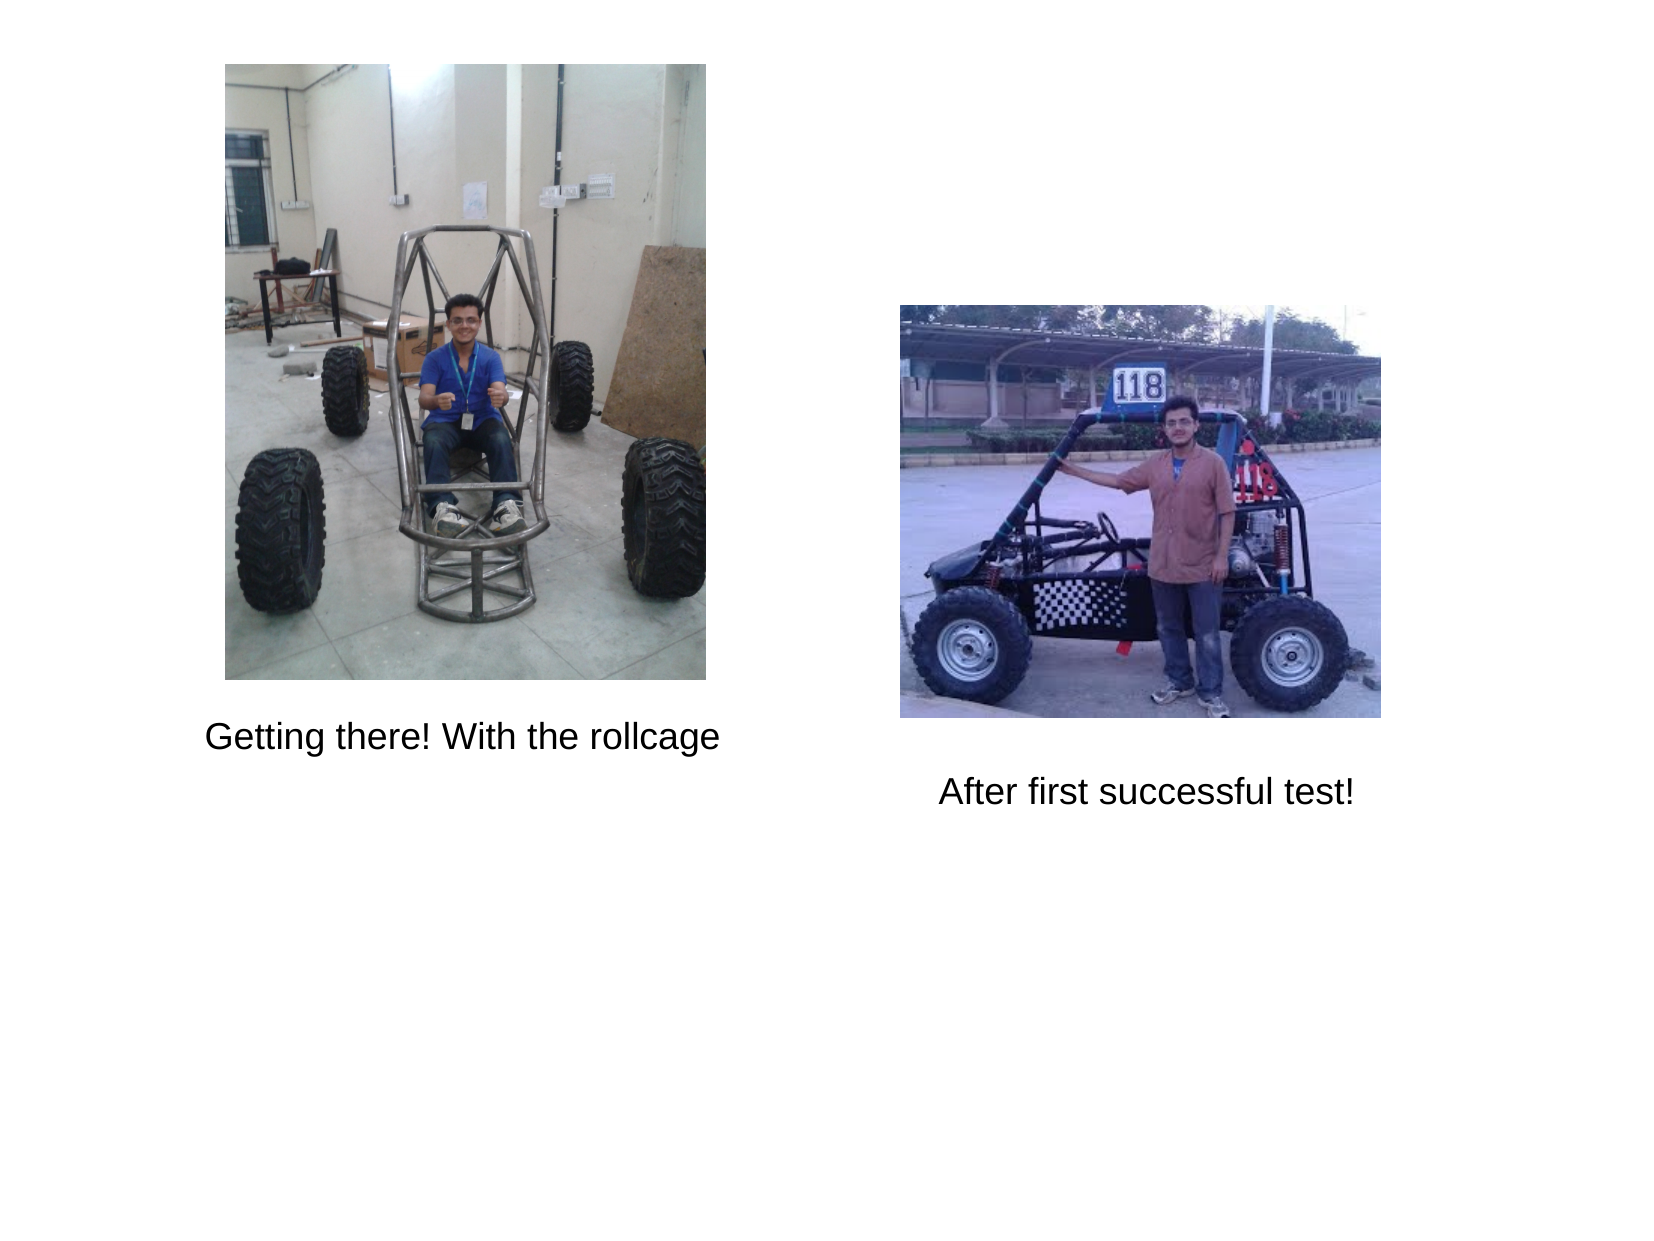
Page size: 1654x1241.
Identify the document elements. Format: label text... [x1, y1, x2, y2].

text_box After first successful test! [923, 763, 1370, 821]
text_box Getting there! With the rollcage [189, 708, 736, 766]
picture [225, 64, 706, 680]
picture [900, 305, 1381, 718]
